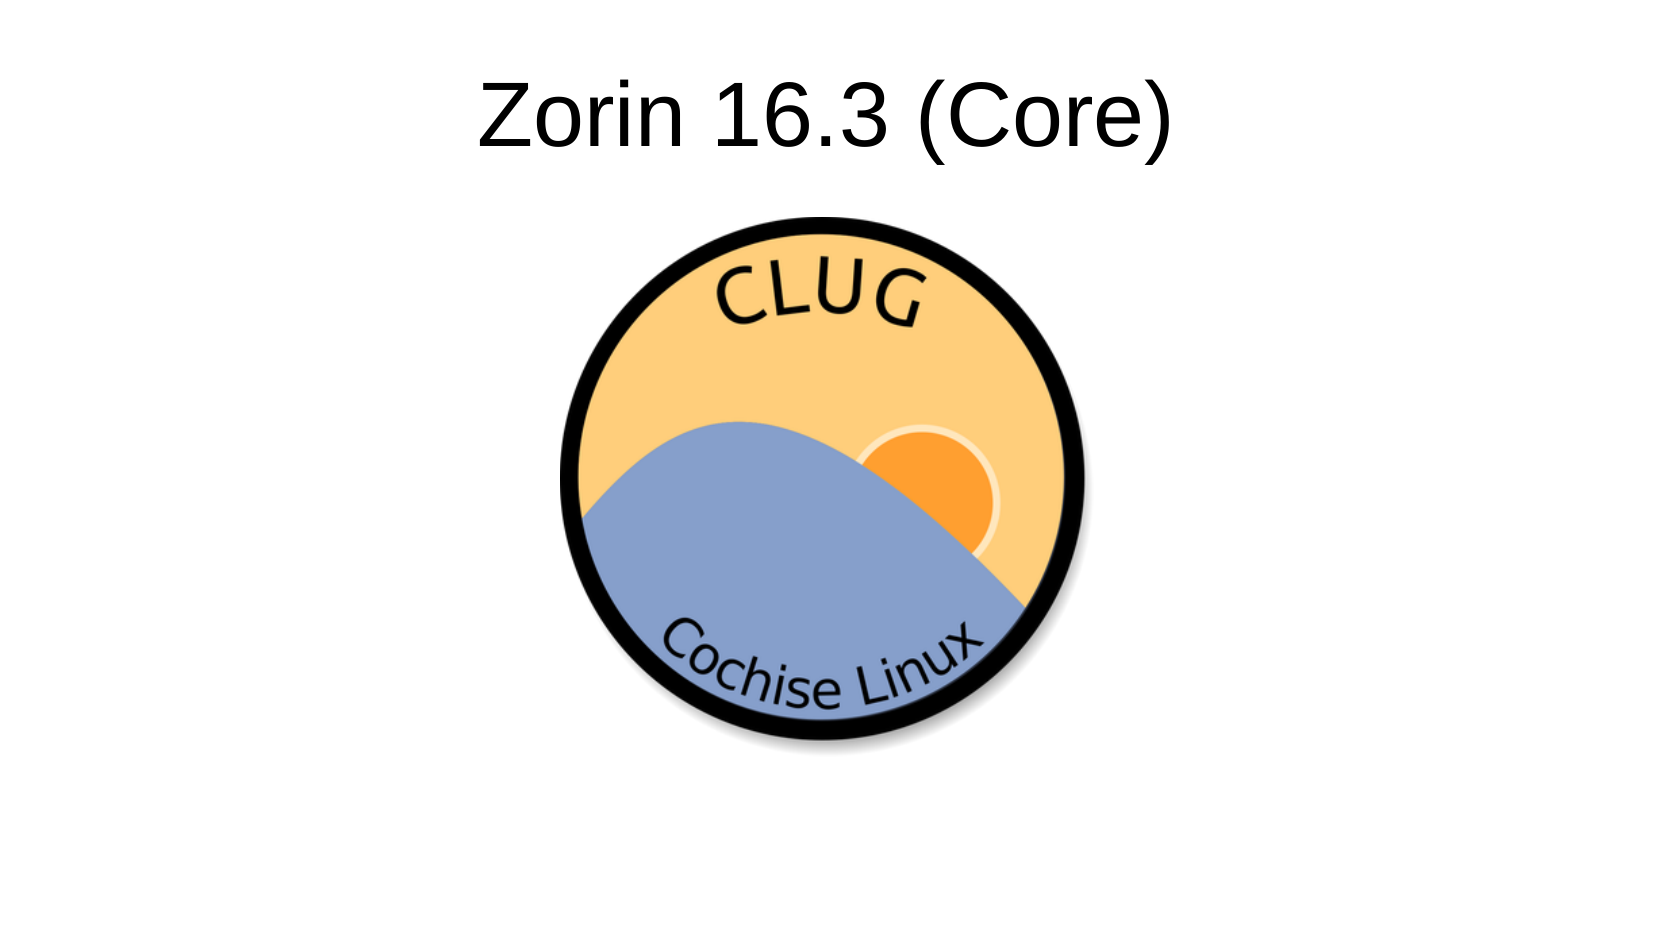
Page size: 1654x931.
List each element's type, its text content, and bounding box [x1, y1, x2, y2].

text_box [82, 217, 1571, 758]
title Zorin 16.3 (Core) [82, 37, 1571, 193]
